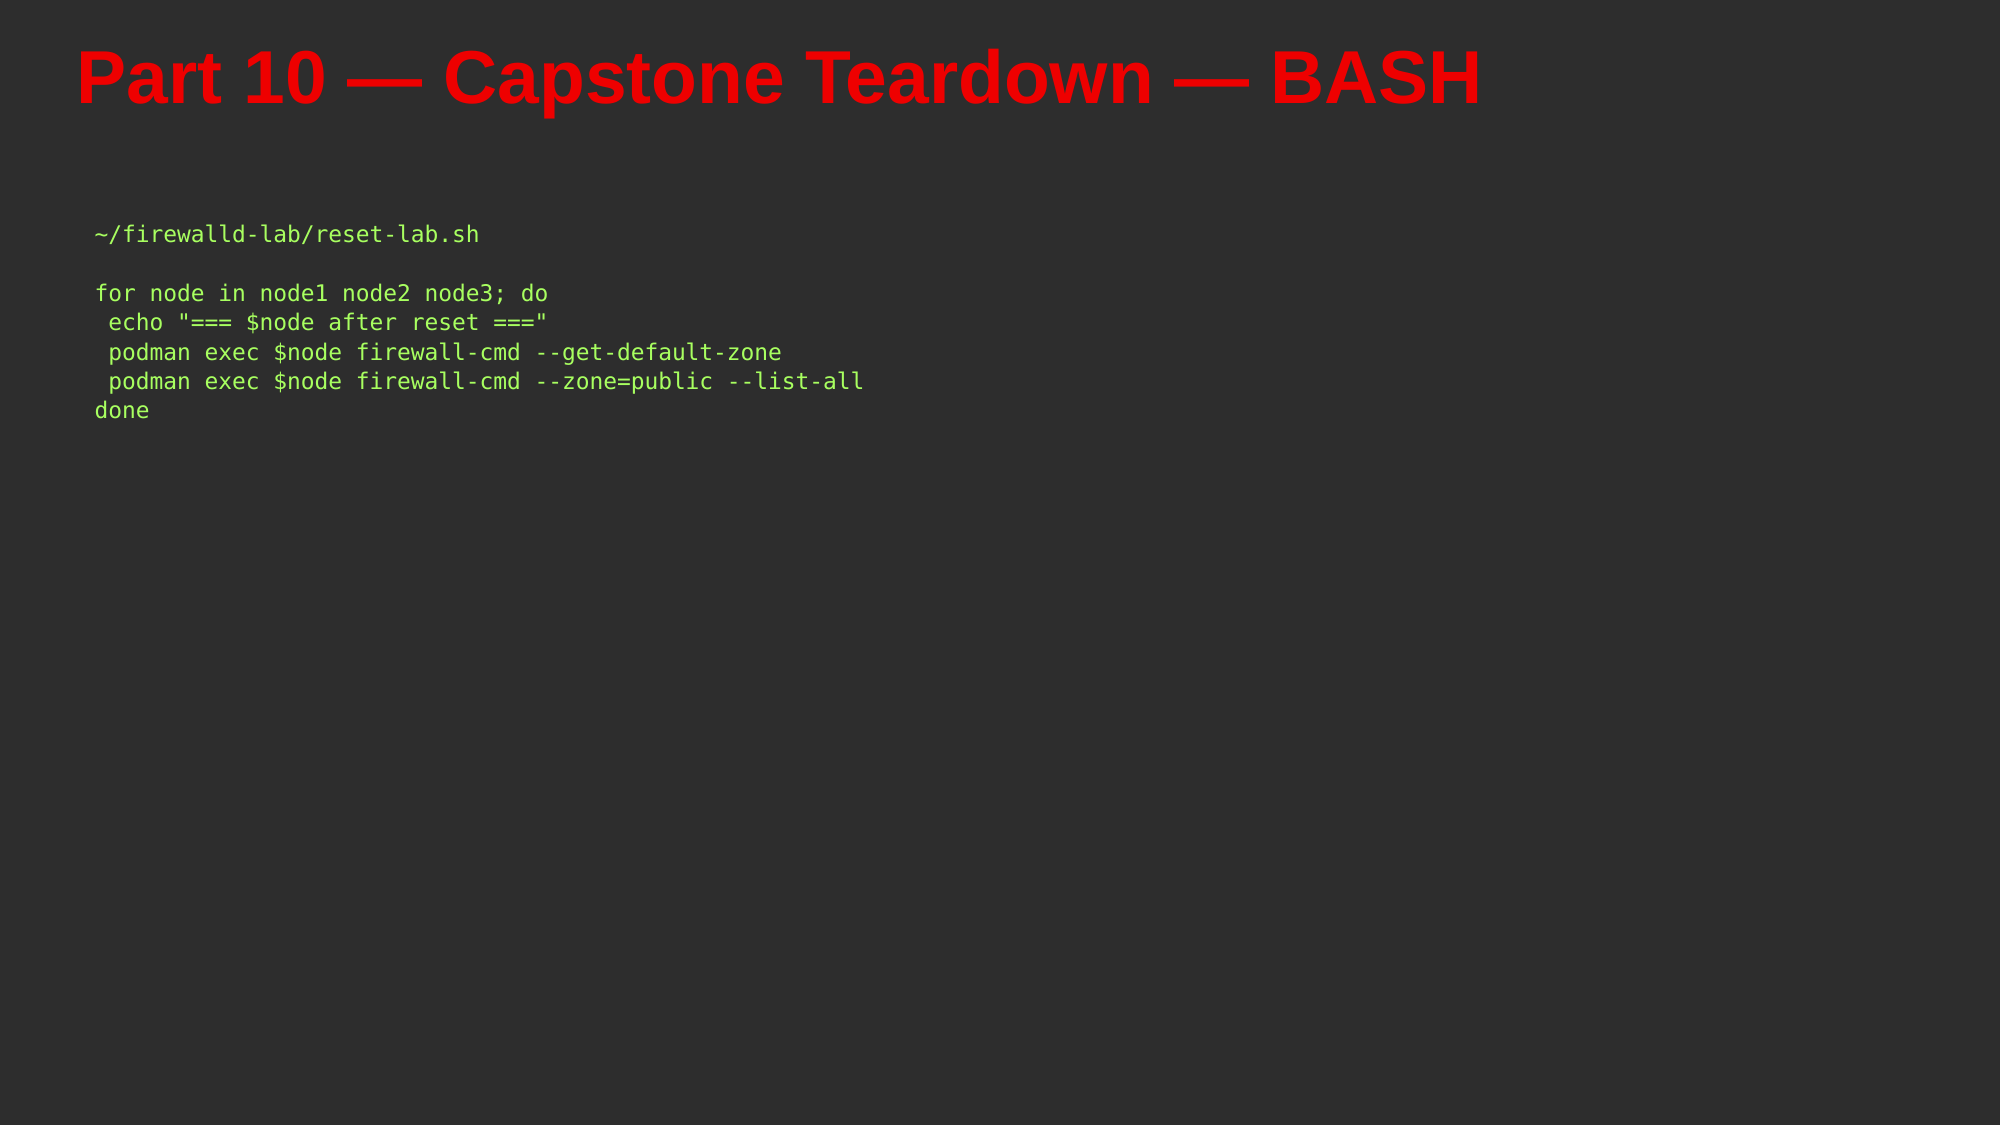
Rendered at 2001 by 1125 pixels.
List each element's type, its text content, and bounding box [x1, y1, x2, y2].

text_box ~/firewalld-lab/reset-lab.sh for node in node1 node2 node3; do echo "=== $node after reset ===" podman exec $node firewall-cmd --get-default-zone podman exec $node firewall-cmd --zone=public --list-all done [59, 194, 1942, 1093]
text_box Part 10 — Capstone Teardown — BASH [59, 23, 1942, 178]
